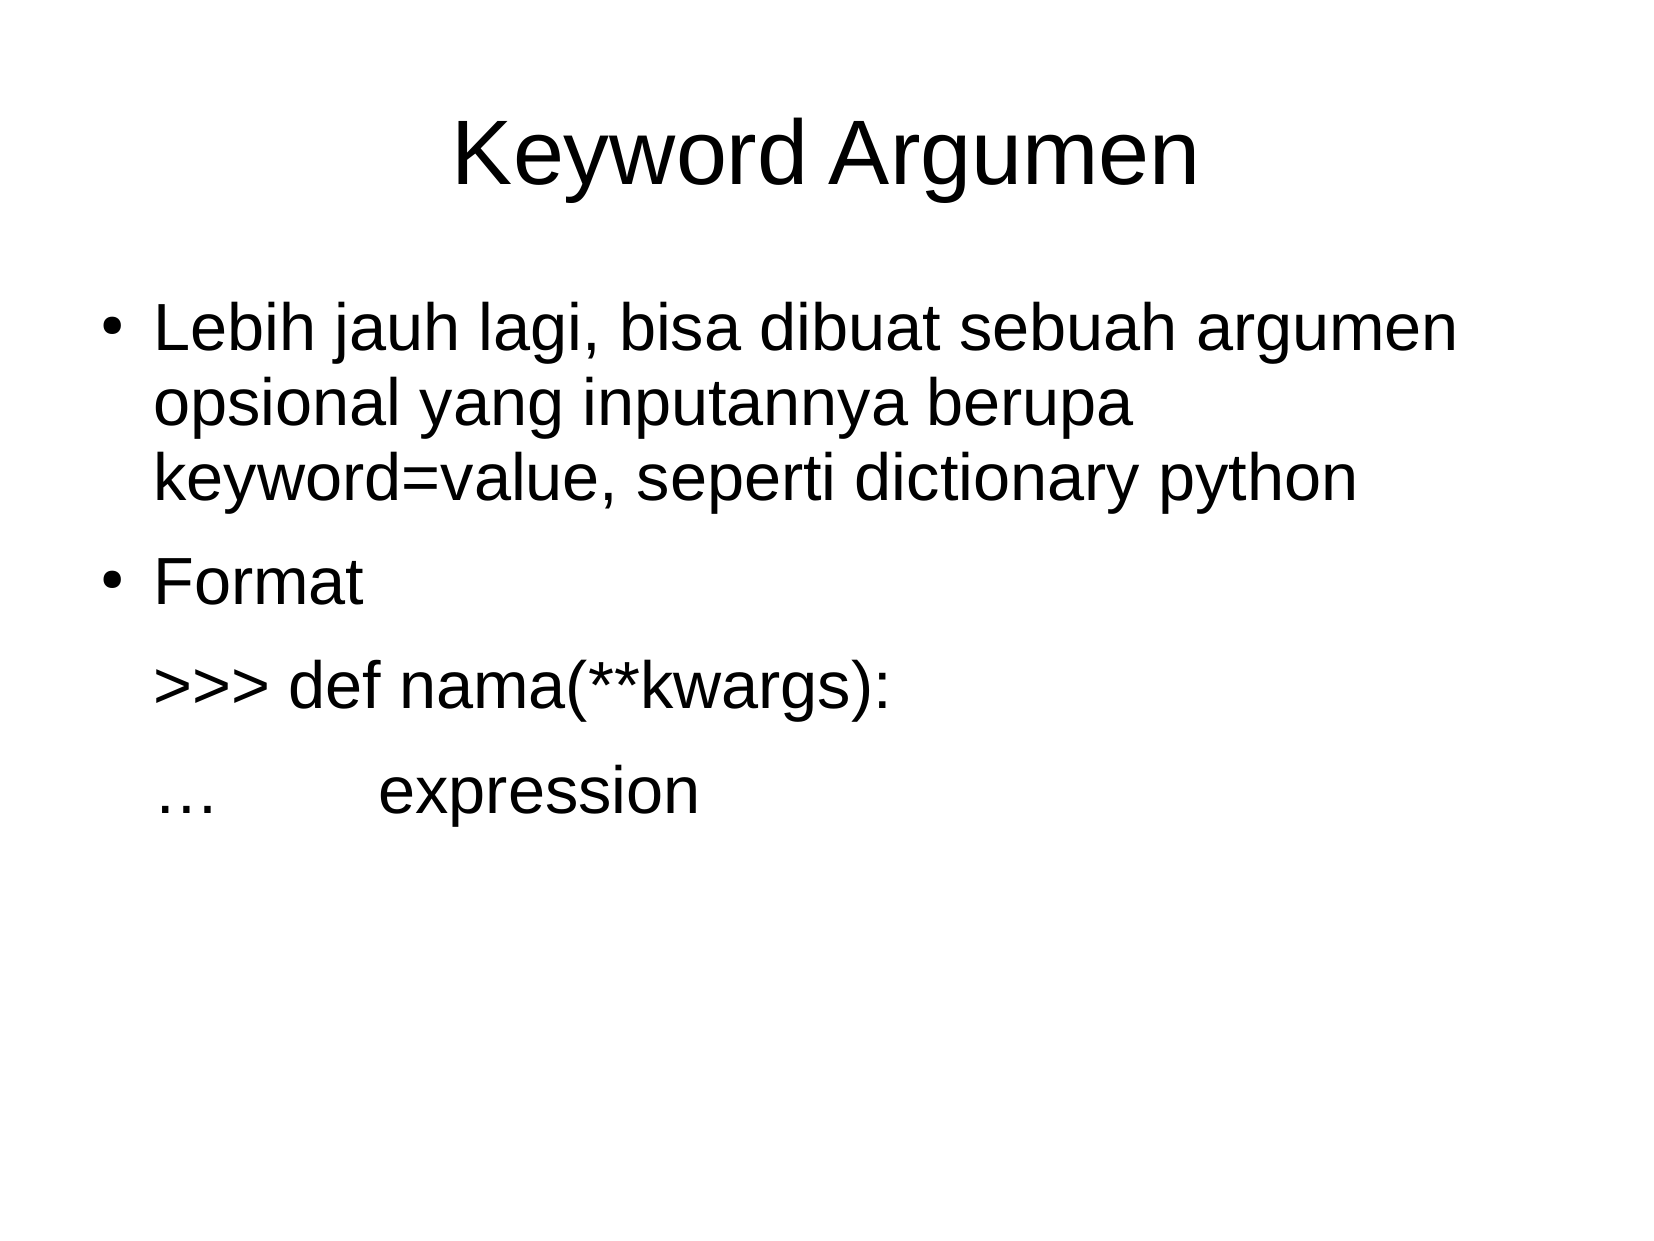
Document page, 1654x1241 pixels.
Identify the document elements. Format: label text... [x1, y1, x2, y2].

title Keyword Argumen [82, 49, 1571, 257]
list Lebih jauh lagi, bisa dibuat sebuah argumen opsional yang inputannya berupa keyword=value, seperti dictionary python Format >>> def nama(**kwargs): … expression [82, 290, 1571, 1010]
